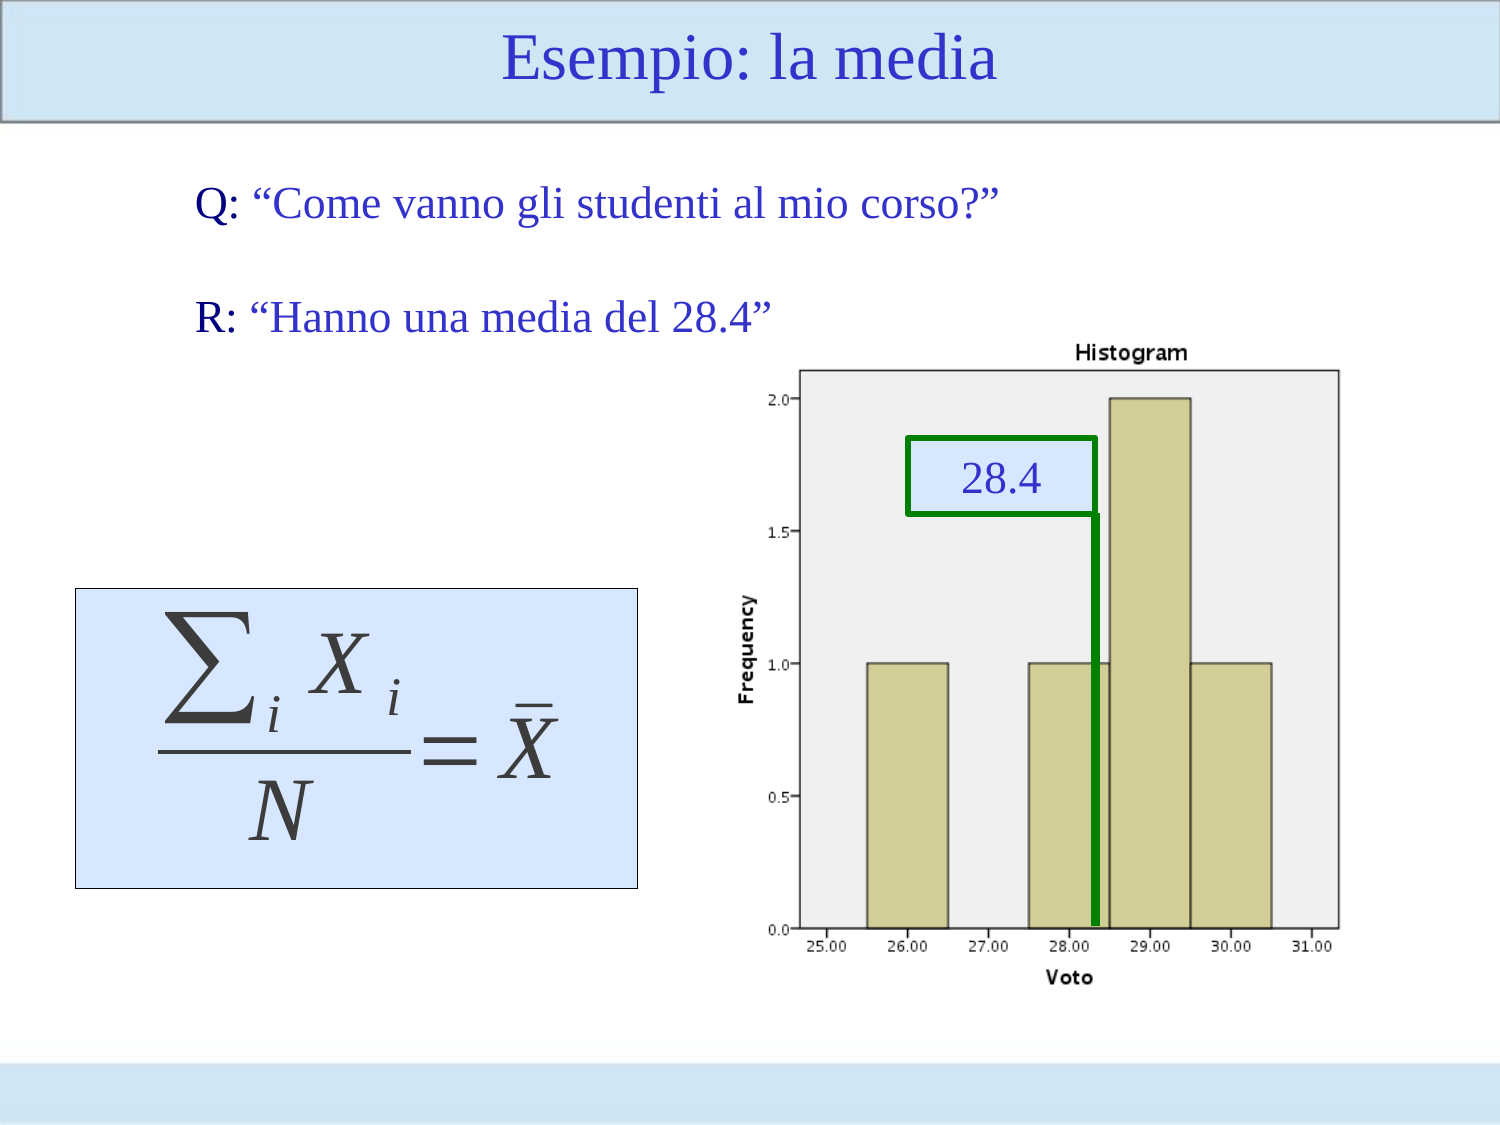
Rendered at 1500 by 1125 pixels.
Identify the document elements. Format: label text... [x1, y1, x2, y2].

title Esempio: la media [112, 0, 1388, 147]
text_box 28.4 [990, 478, 1001, 492]
picture [0, 0, 1500, 1125]
text_box [75, 588, 638, 889]
text_box 28.4 [907, 464, 1096, 514]
chart [129, 602, 580, 861]
text_box 28.4 [991, 464, 1000, 476]
text_box 28.4 [1022, 469, 1032, 483]
text_box Q: “Come vanno gli studenti al mio corso?” R: “Hanno una media del 28.4” [150, 132, 1351, 464]
